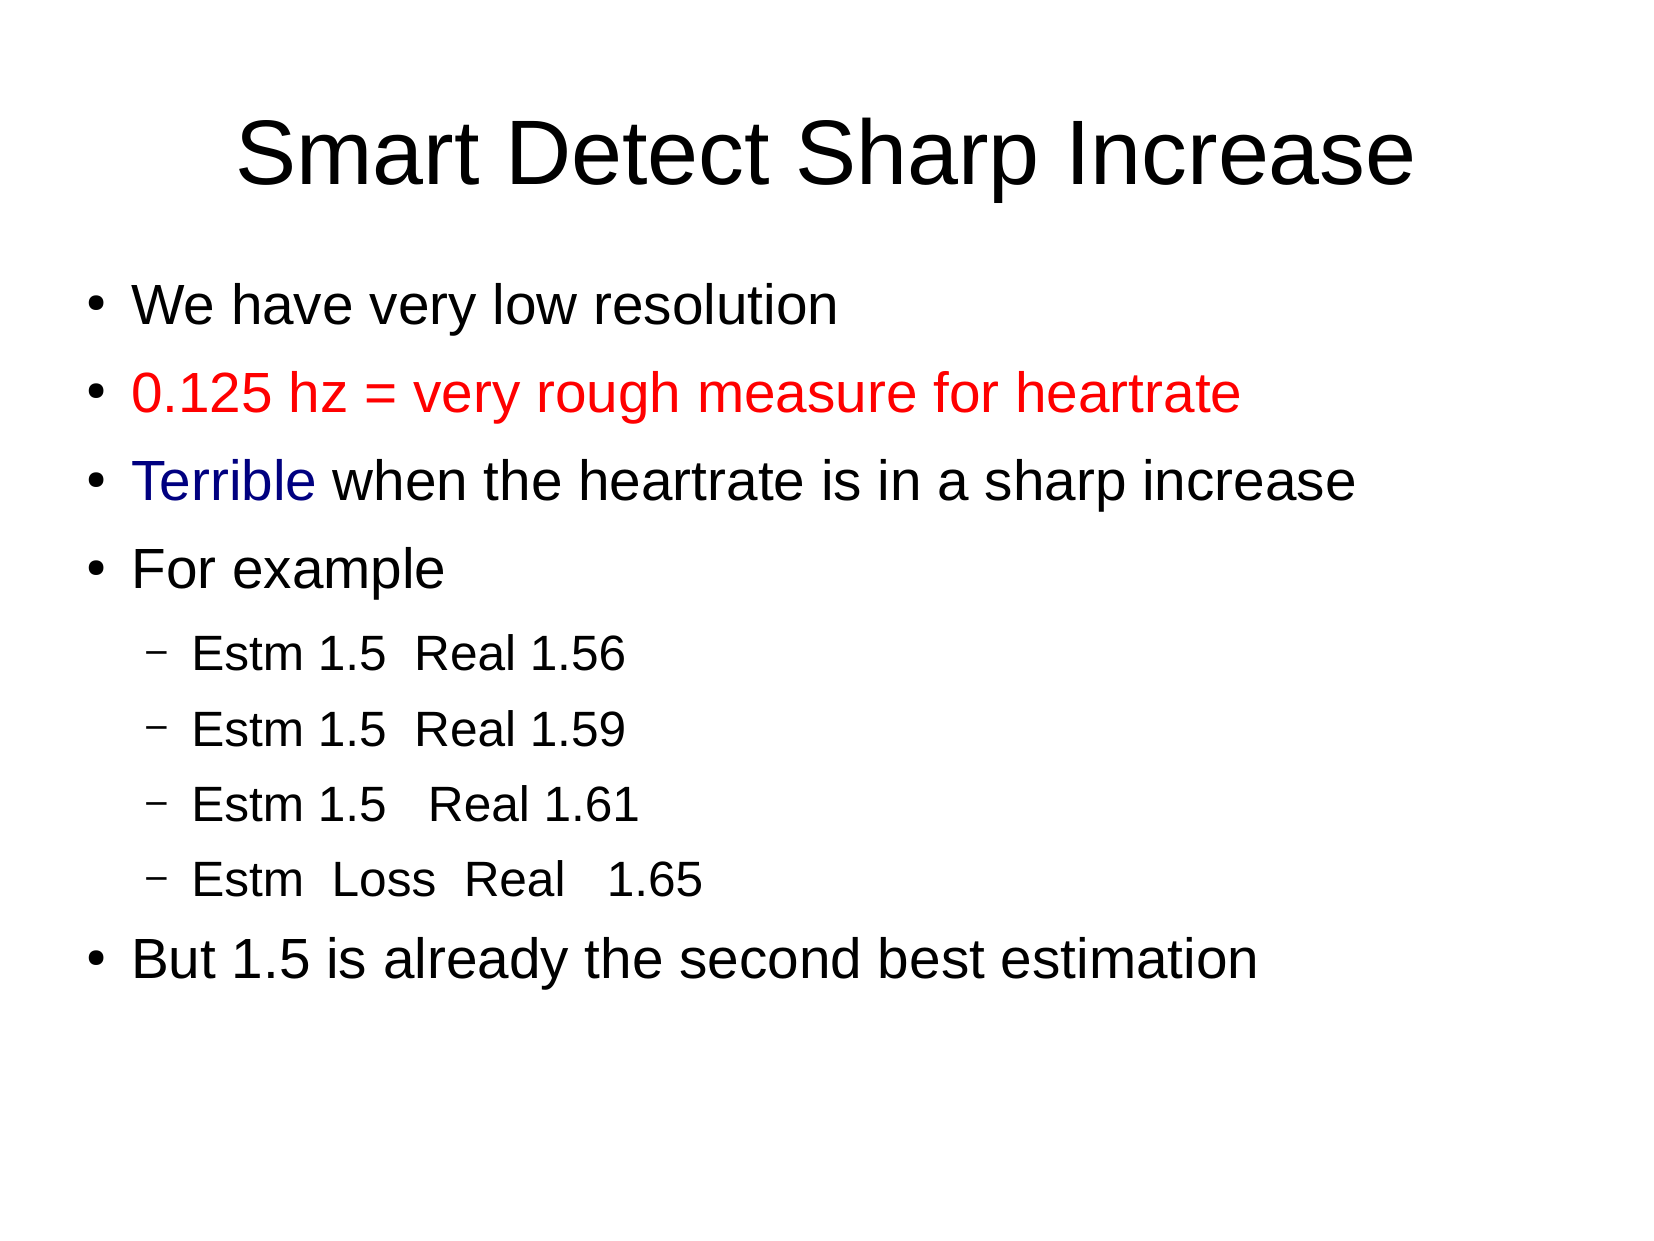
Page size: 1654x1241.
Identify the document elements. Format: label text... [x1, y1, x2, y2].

title Smart Detect Sharp Increase [82, 49, 1571, 257]
list We have very low resolution 0.125 hz = very rough measure for heartrate Terrible when the heartrate is in a sharp increase For example Estm 1.5 Real 1.56 Estm 1.5 Real 1.59 Estm 1.5 Real 1.61 Estm Loss Real 1.65 But 1.5 is already the second best estimation [70, 272, 1560, 993]
